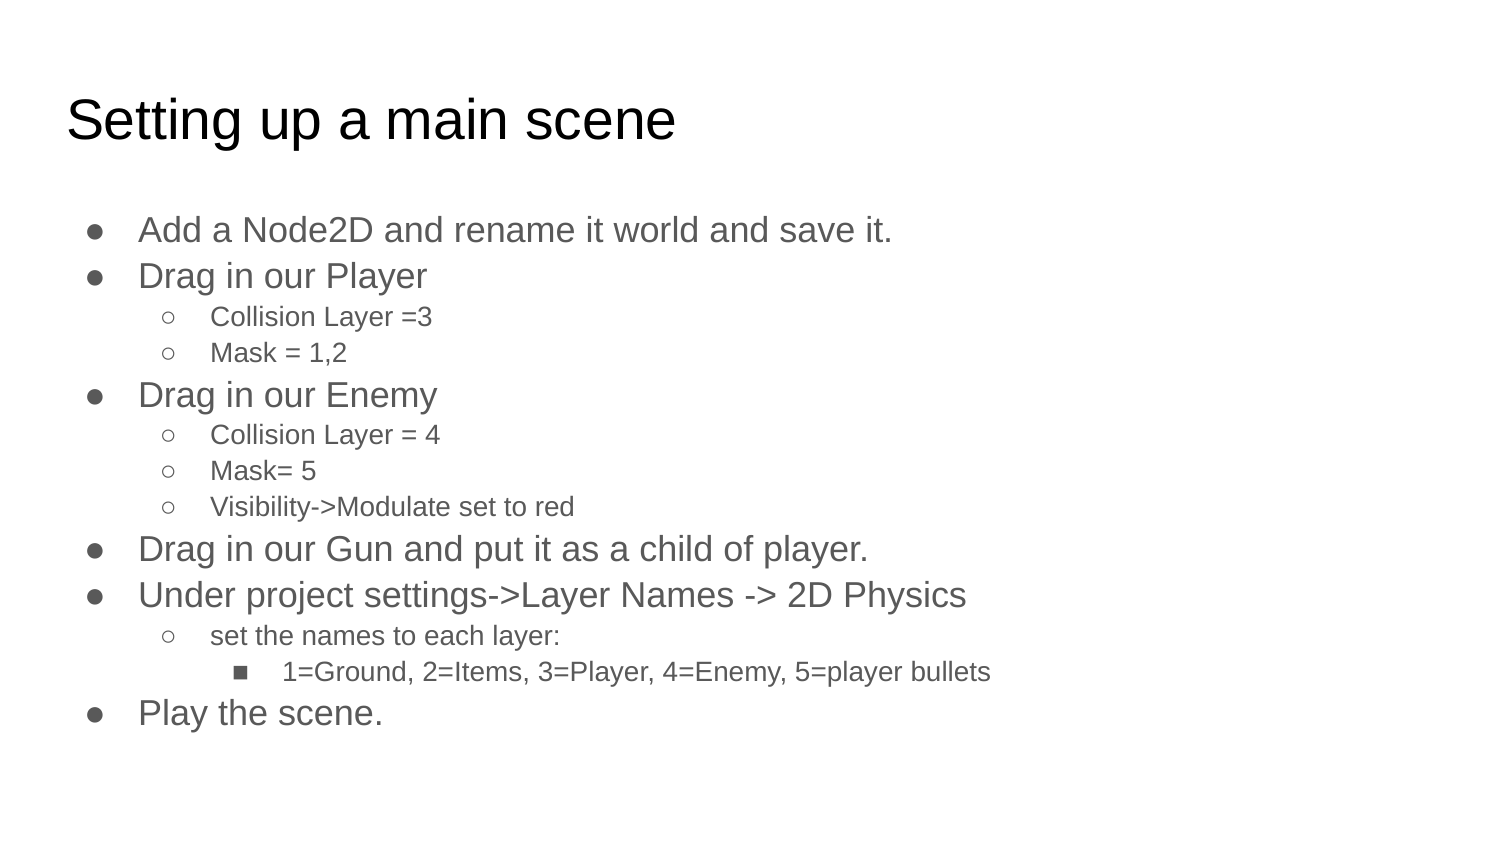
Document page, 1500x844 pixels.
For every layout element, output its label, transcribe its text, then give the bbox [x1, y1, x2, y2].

title Setting up a main scene [51, 72, 1449, 167]
list Add a Node2D and rename it world and save it. Drag in our Player Collision Layer =3 Mask = 1,2 Drag in our Enemy Collision Layer = 4 Mask= 5 Visibility->Modulate set to red Drag in our Gun and put it as a child of player. Under project settings->Layer Names -> 2D Physics set the names to each layer: 1=Ground, 2=Items, 3=Player, 4=Enemy, 5=player bullets Play the scene. [51, 189, 1449, 750]
